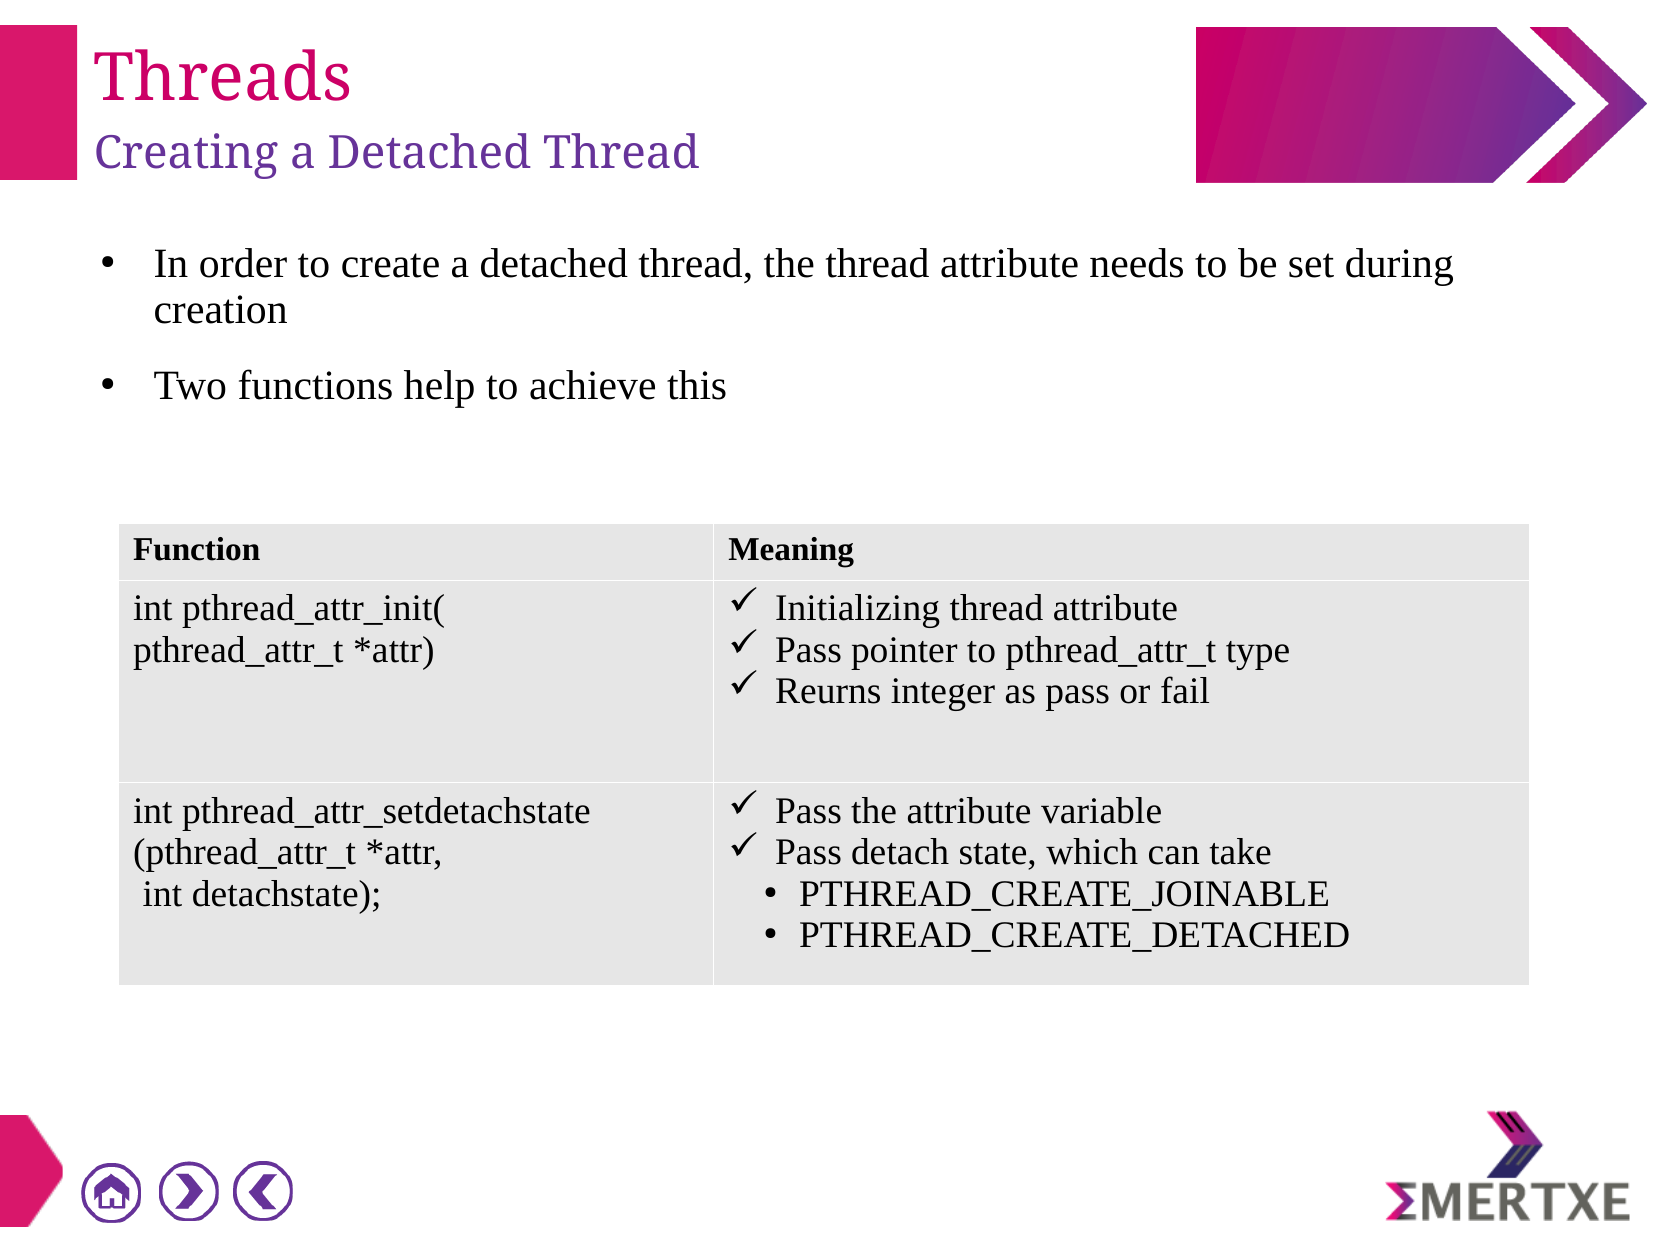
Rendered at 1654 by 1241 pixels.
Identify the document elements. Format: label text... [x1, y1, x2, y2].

table_header Function [119, 524, 713, 580]
table_cell int pthread_attr_init( pthread_attr_t *attr) [119, 581, 713, 782]
list In order to create a detached thread, the thread attribute needs to be set during creation Two functions help to achieve this [82, 240, 1571, 498]
picture [1385, 1107, 1631, 1221]
picture [81, 1163, 141, 1223]
picture [159, 1161, 219, 1221]
table_cell int pthread_attr_setdetachstate (pthread_attr_t *attr, int detachstate); [119, 783, 713, 985]
table_header Meaning [714, 524, 1529, 580]
title Threads Creating a Detached Thread [93, 2, 1571, 210]
picture [1571, 27, 1647, 183]
picture [233, 1161, 293, 1221]
table_cell Initializing thread attribute Pass pointer to pthread_attr_t type Reurns integer as pass or fail [714, 581, 1529, 782]
table_cell Pass the attribute variable Pass detach state, which can take PTHREAD_CREATE_JOINABLE PTHREAD_CREATE_DETACHED [714, 783, 1529, 985]
